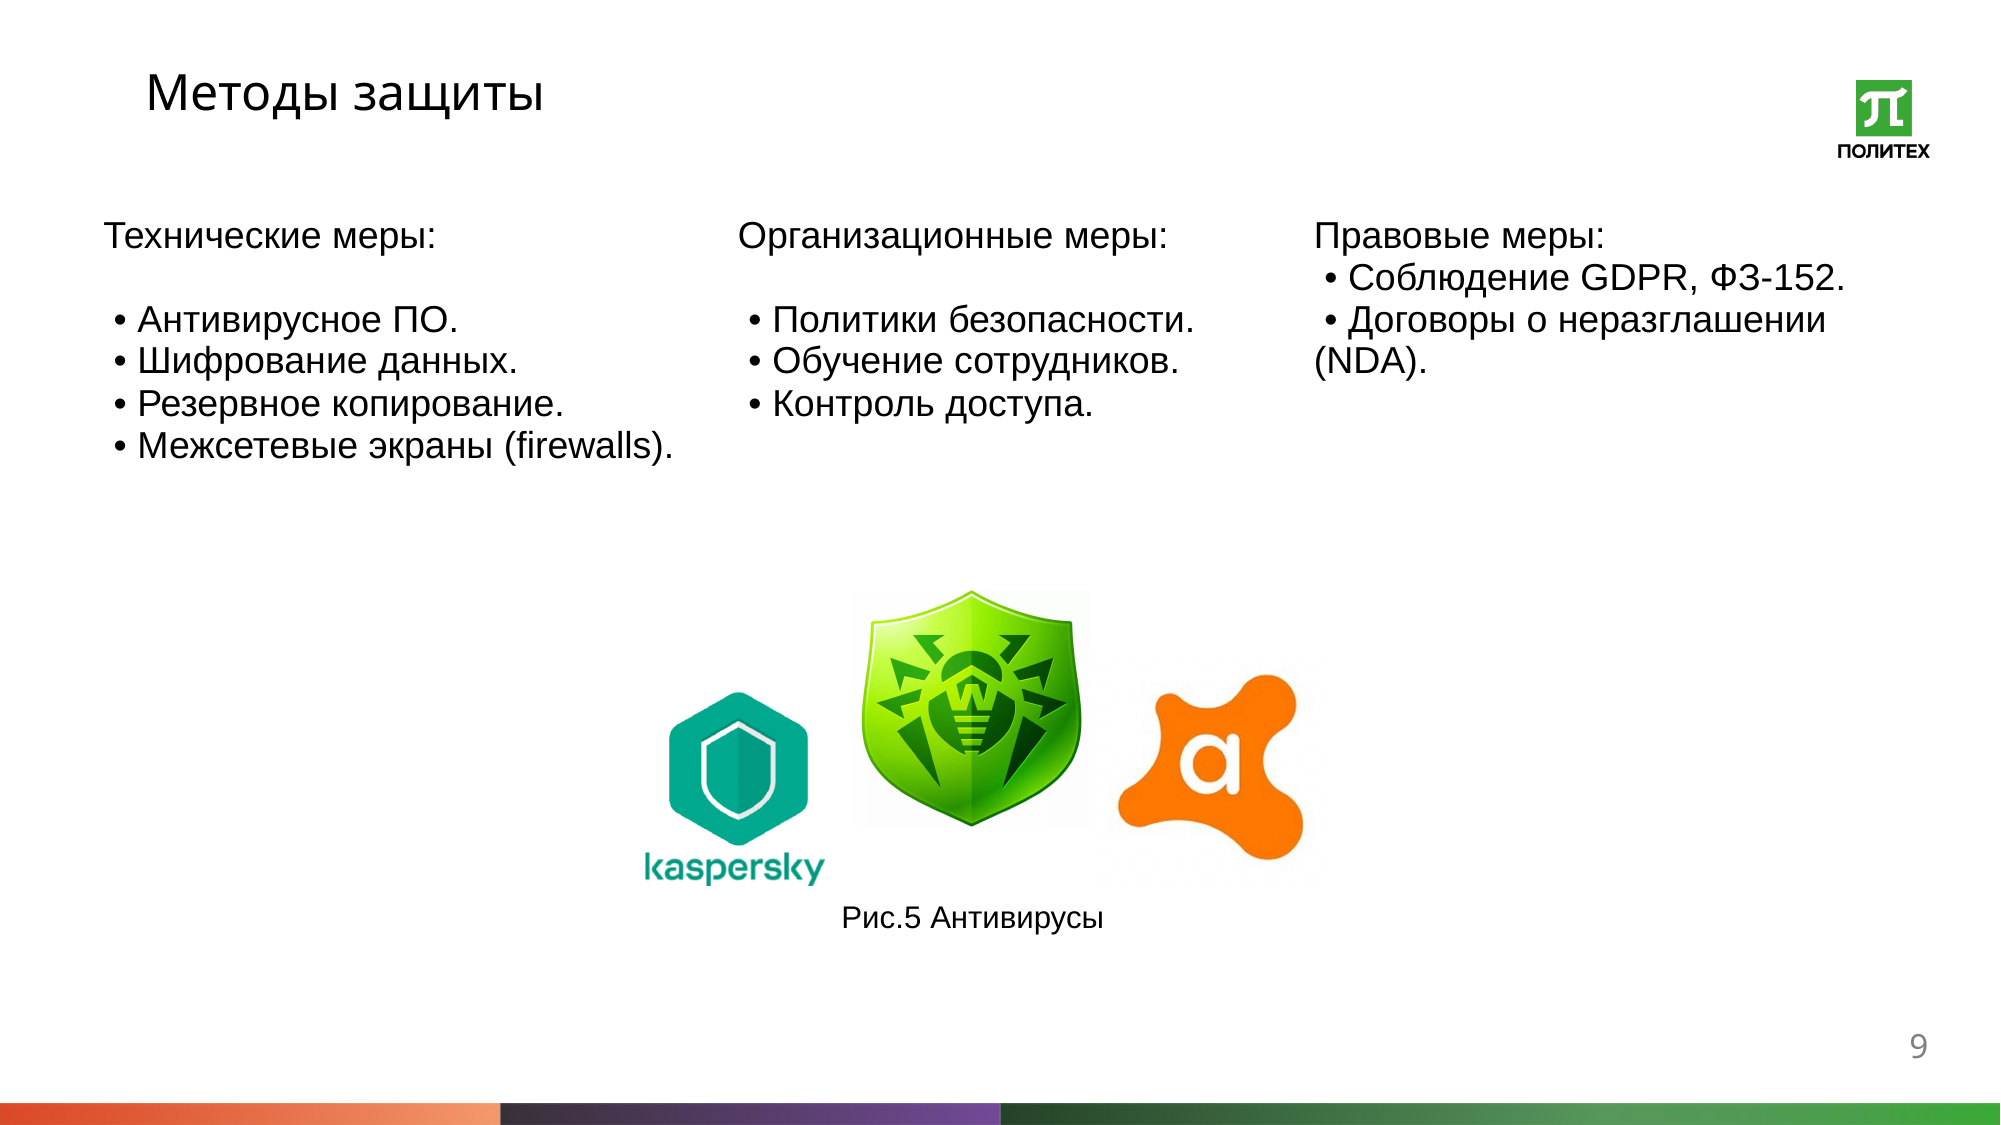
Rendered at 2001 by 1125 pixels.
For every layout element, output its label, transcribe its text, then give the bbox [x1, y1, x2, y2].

text_box [59, 177, 709, 443]
text_box Организационные меры: • Политики безопасности. • Обучение сотрудников. • Контроль доступа. [723, 206, 1211, 432]
slide_number <номер> [1493, 1018, 1944, 1079]
text_box Технические меры: • Антивирусное ПО. • Шифрование данных. • Резервное копирование. • Межсетевые экраны (firewalls). [88, 206, 739, 680]
picture [853, 590, 1090, 827]
text_box Рис.5 Антивирусы [826, 892, 1182, 1034]
picture [1838, 80, 1930, 158]
text_box Методы защиты [130, 60, 1834, 160]
picture [632, 679, 839, 886]
picture [0, 1103, 2000, 1125]
picture [1092, 649, 1329, 886]
text_box Правовые меры: • Соблюдение GDPR, ФЗ‑152. • Договоры о неразглашении (NDA). [1299, 206, 1875, 432]
